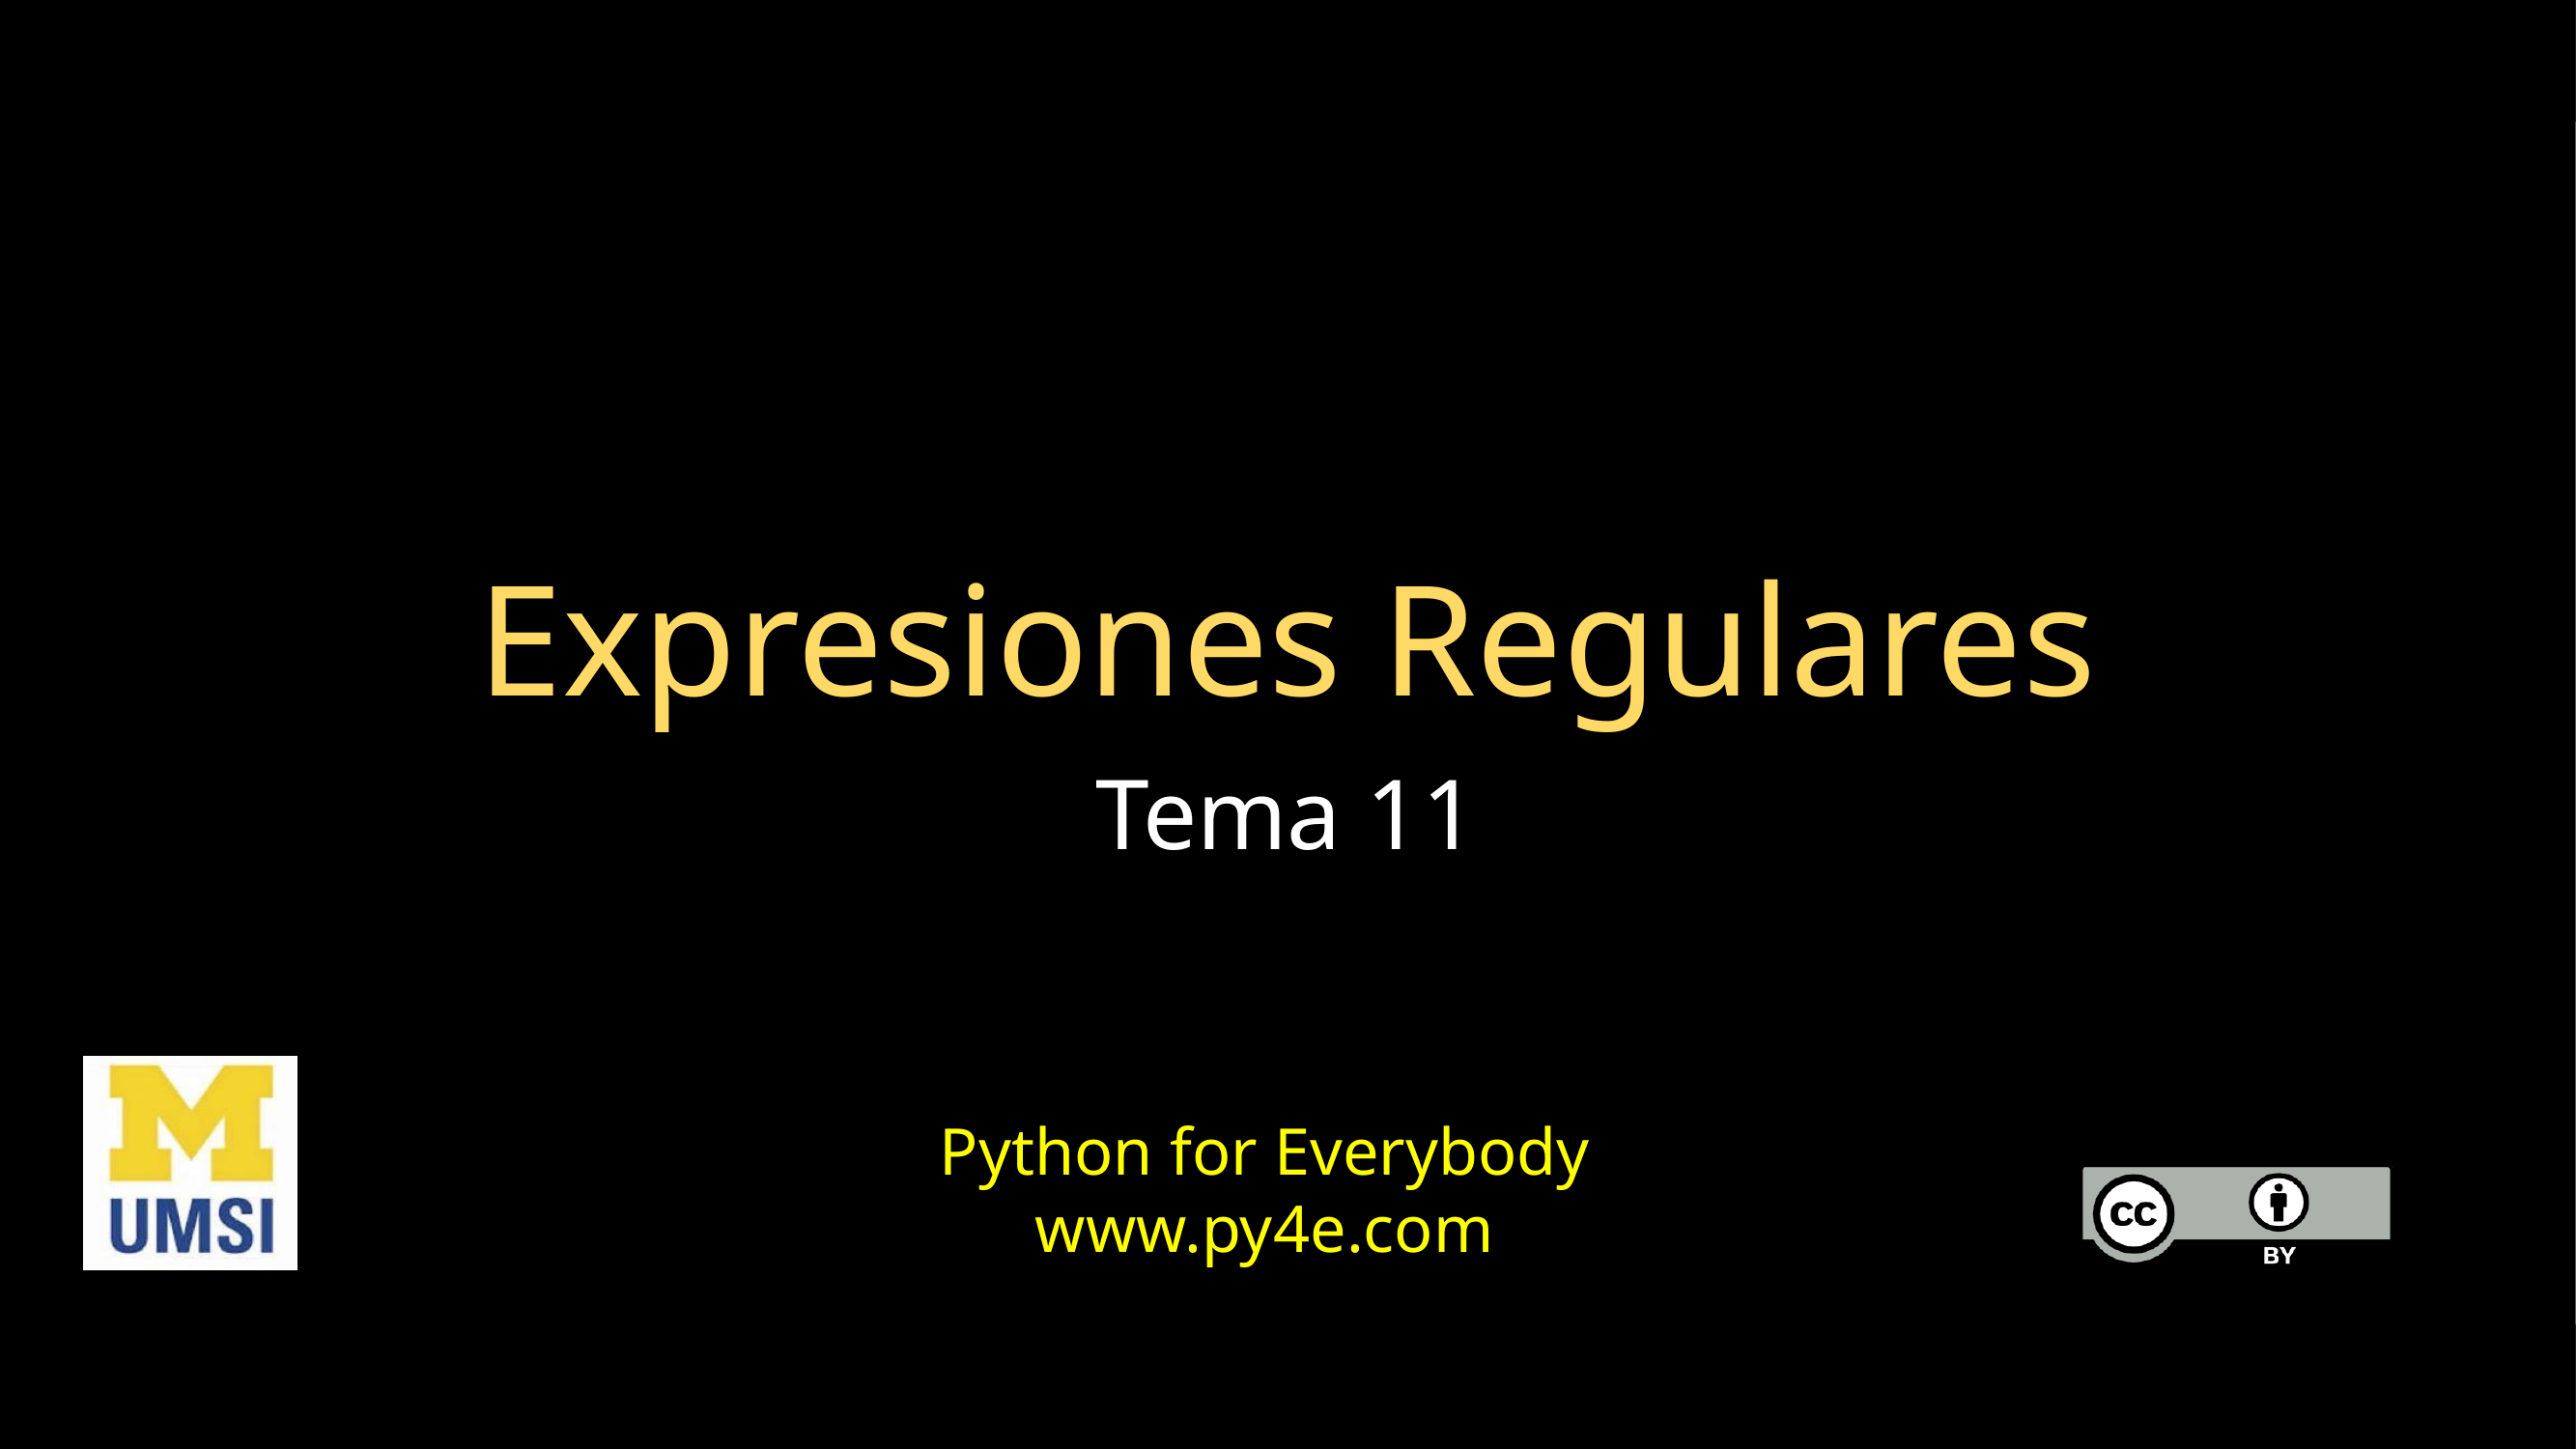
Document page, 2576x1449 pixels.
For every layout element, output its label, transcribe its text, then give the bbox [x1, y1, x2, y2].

text_box Python for Everybody www.py4e.com [473, 1107, 2056, 1268]
list Tema 11 [183, 746, 2391, 993]
picture [83, 1056, 297, 1270]
title Expresiones Regulares [183, 243, 2391, 733]
picture [2080, 1164, 2392, 1270]
